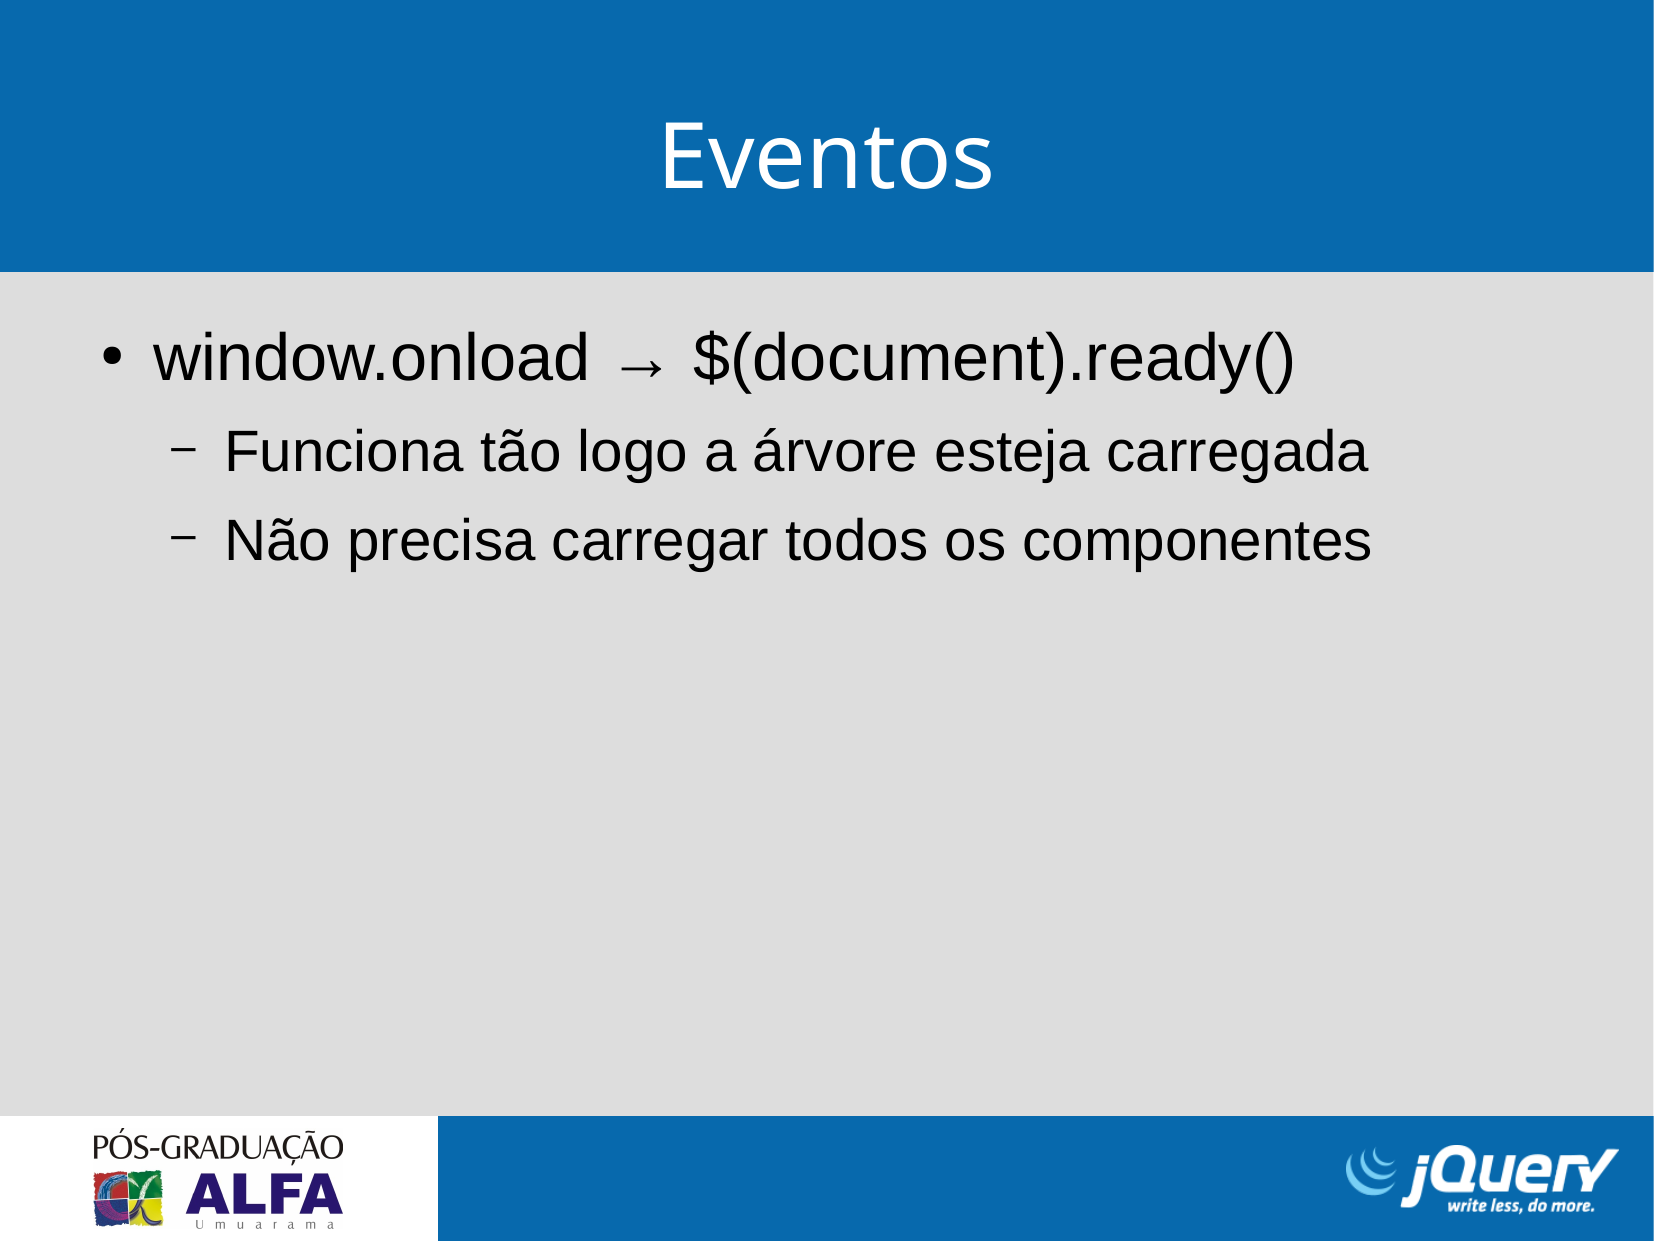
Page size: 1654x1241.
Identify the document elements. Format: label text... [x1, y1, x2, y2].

picture [438, 1116, 1654, 1241]
list window.onload → $(document).ready() Funciona tão logo a árvore esteja carregada Não precisa carregar todos os componentes [82, 320, 1571, 1040]
picture [0, 0, 1654, 272]
picture [93, 1128, 343, 1229]
title Eventos [82, 49, 1571, 257]
